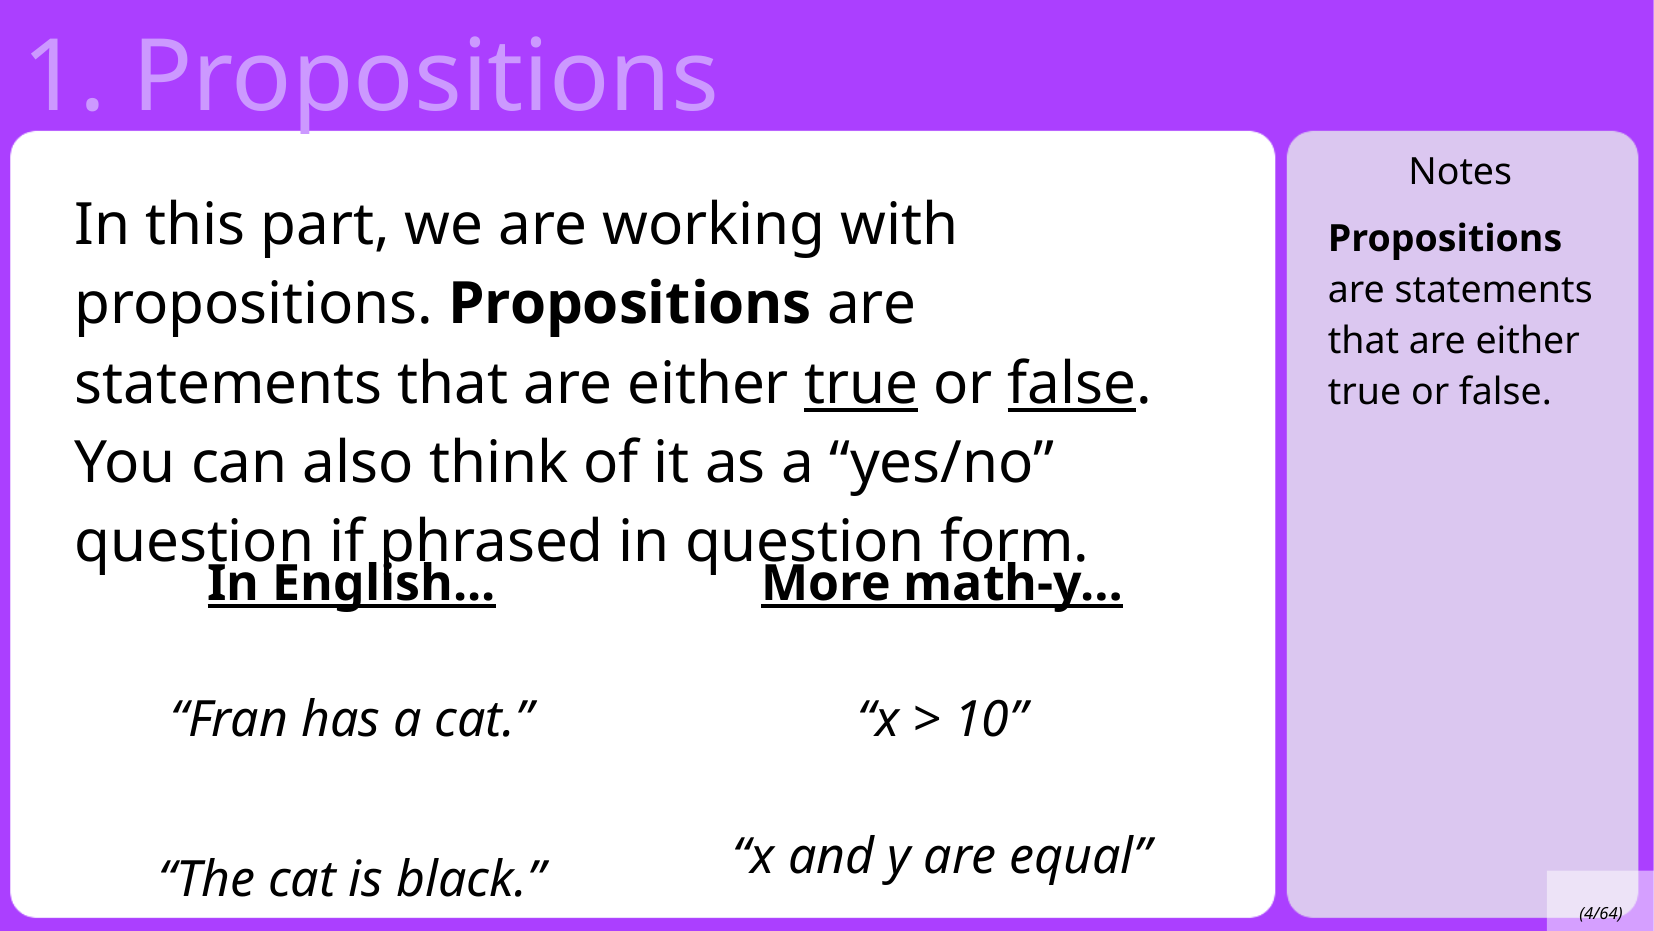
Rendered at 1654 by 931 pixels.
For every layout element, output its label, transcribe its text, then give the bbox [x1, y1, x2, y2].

text_box (<number>/64) [1546, 877, 1654, 931]
text_box In this part, we are working with propositions. Propositions are statements that are either true or false. You can also think of it as a “yes/no” question if phrased in question form. [74, 182, 1193, 535]
text_box Propositions are statements that are either true or false. [1298, 222, 1623, 406]
text_box More math-y… “x > 10” “x and y are equal” [664, 546, 1221, 878]
table_cell False [1546, 870, 1654, 877]
picture [0, 0, 1654, 931]
title 1. Propositions [22, 13, 1511, 130]
text_box Notes [1290, 141, 1631, 199]
text_box In English... “Fran has a cat.” “The cat is black.” [73, 546, 630, 878]
